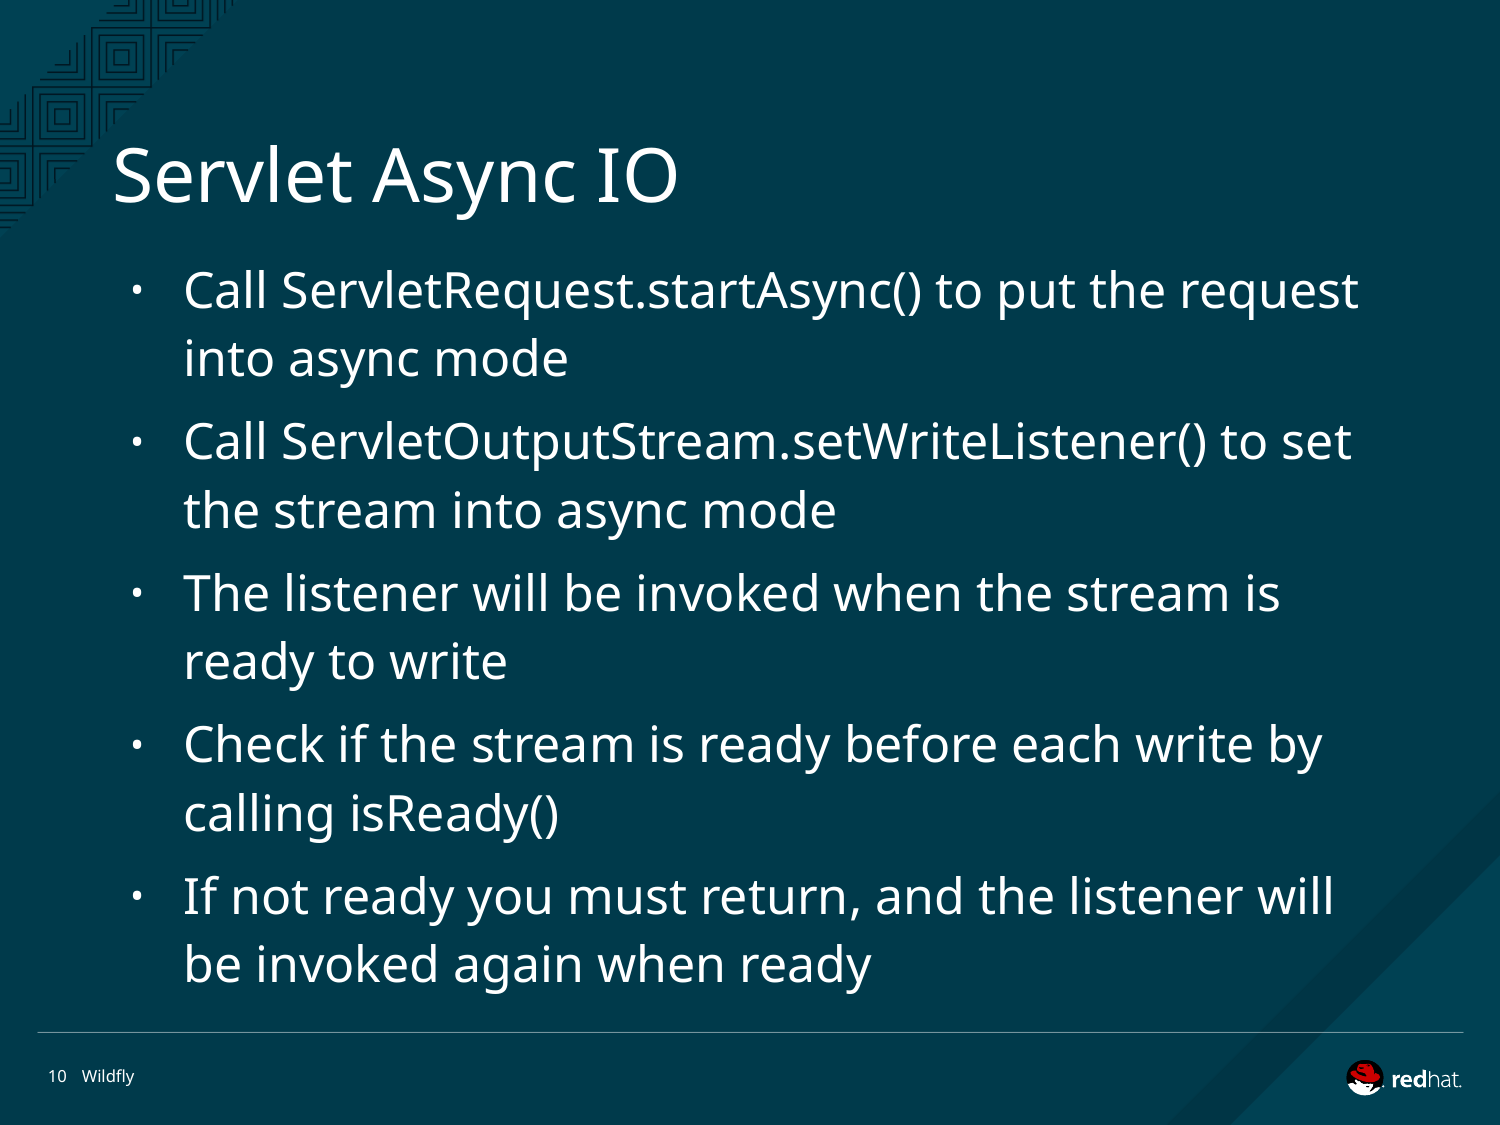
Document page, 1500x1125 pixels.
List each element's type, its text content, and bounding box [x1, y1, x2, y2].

list Call ServletRequest.startAsync() to put the request into async mode Call ServletOutputStream.setWriteListener() to set the stream into async mode The listener will be invoked when the stream is ready to write Check if the stream is ready before each write by calling isReady() If not ready you must return, and the listener will be invoked again when ready [112, 254, 1388, 908]
title Servlet Async IO [112, 0, 1388, 225]
